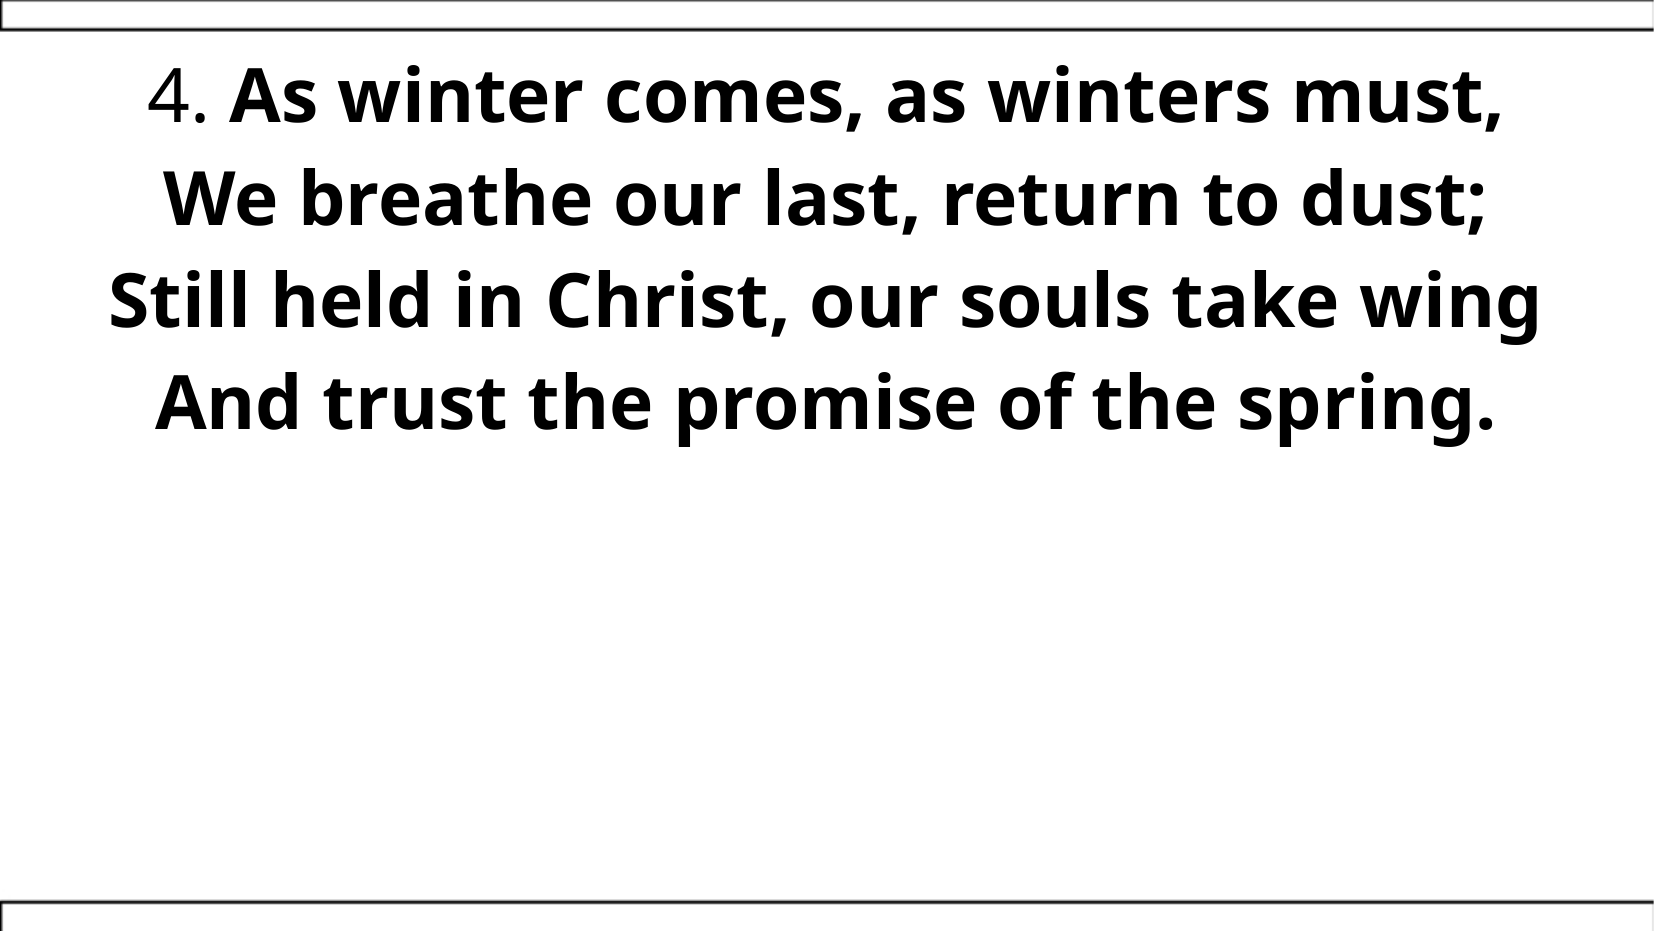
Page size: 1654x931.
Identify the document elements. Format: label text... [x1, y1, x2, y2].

text_box 4. As winter comes, as winters must, We breathe our last, return to dust; Still held in Christ, our souls take wing And trust the promise of the spring. [74, 35, 1580, 491]
picture [0, 0, 1654, 931]
